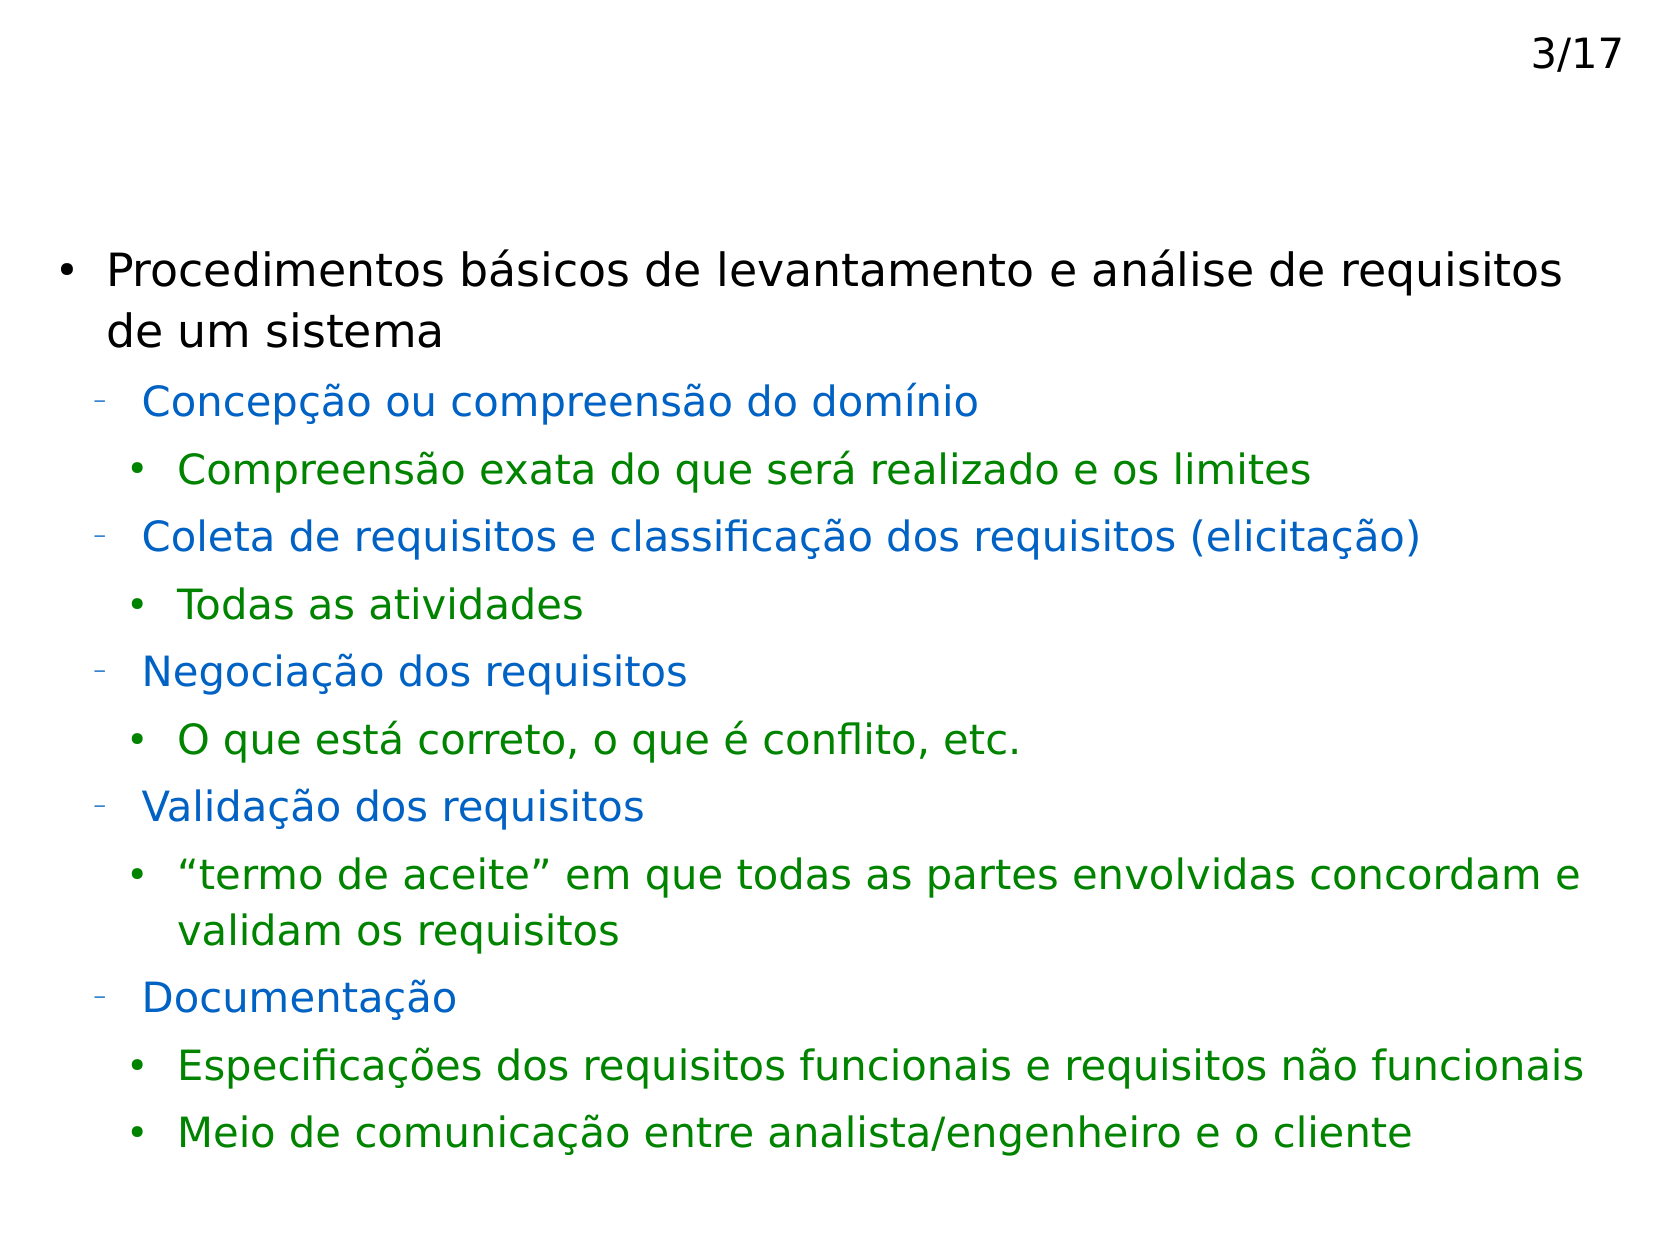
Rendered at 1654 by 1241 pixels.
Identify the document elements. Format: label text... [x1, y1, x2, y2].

list Procedimentos básicos de levantamento e análise de requisitos de um sistema Concepção ou compreensão do domínio Compreensão exata do que será realizado e os limites Coleta de requisitos e classificação dos requisitos (elicitação) Todas as atividades Negociação dos requisitos O que está correto, o que é conflito, etc. Validação dos requisitos “termo de aceite” em que todas as partes envolvidas concordam e validam os requisitos Documentação Especificações dos requisitos funcionais e requisitos não funcionais Meio de comunicação entre analista/engenheiro e o cliente [59, 236, 1595, 1241]
